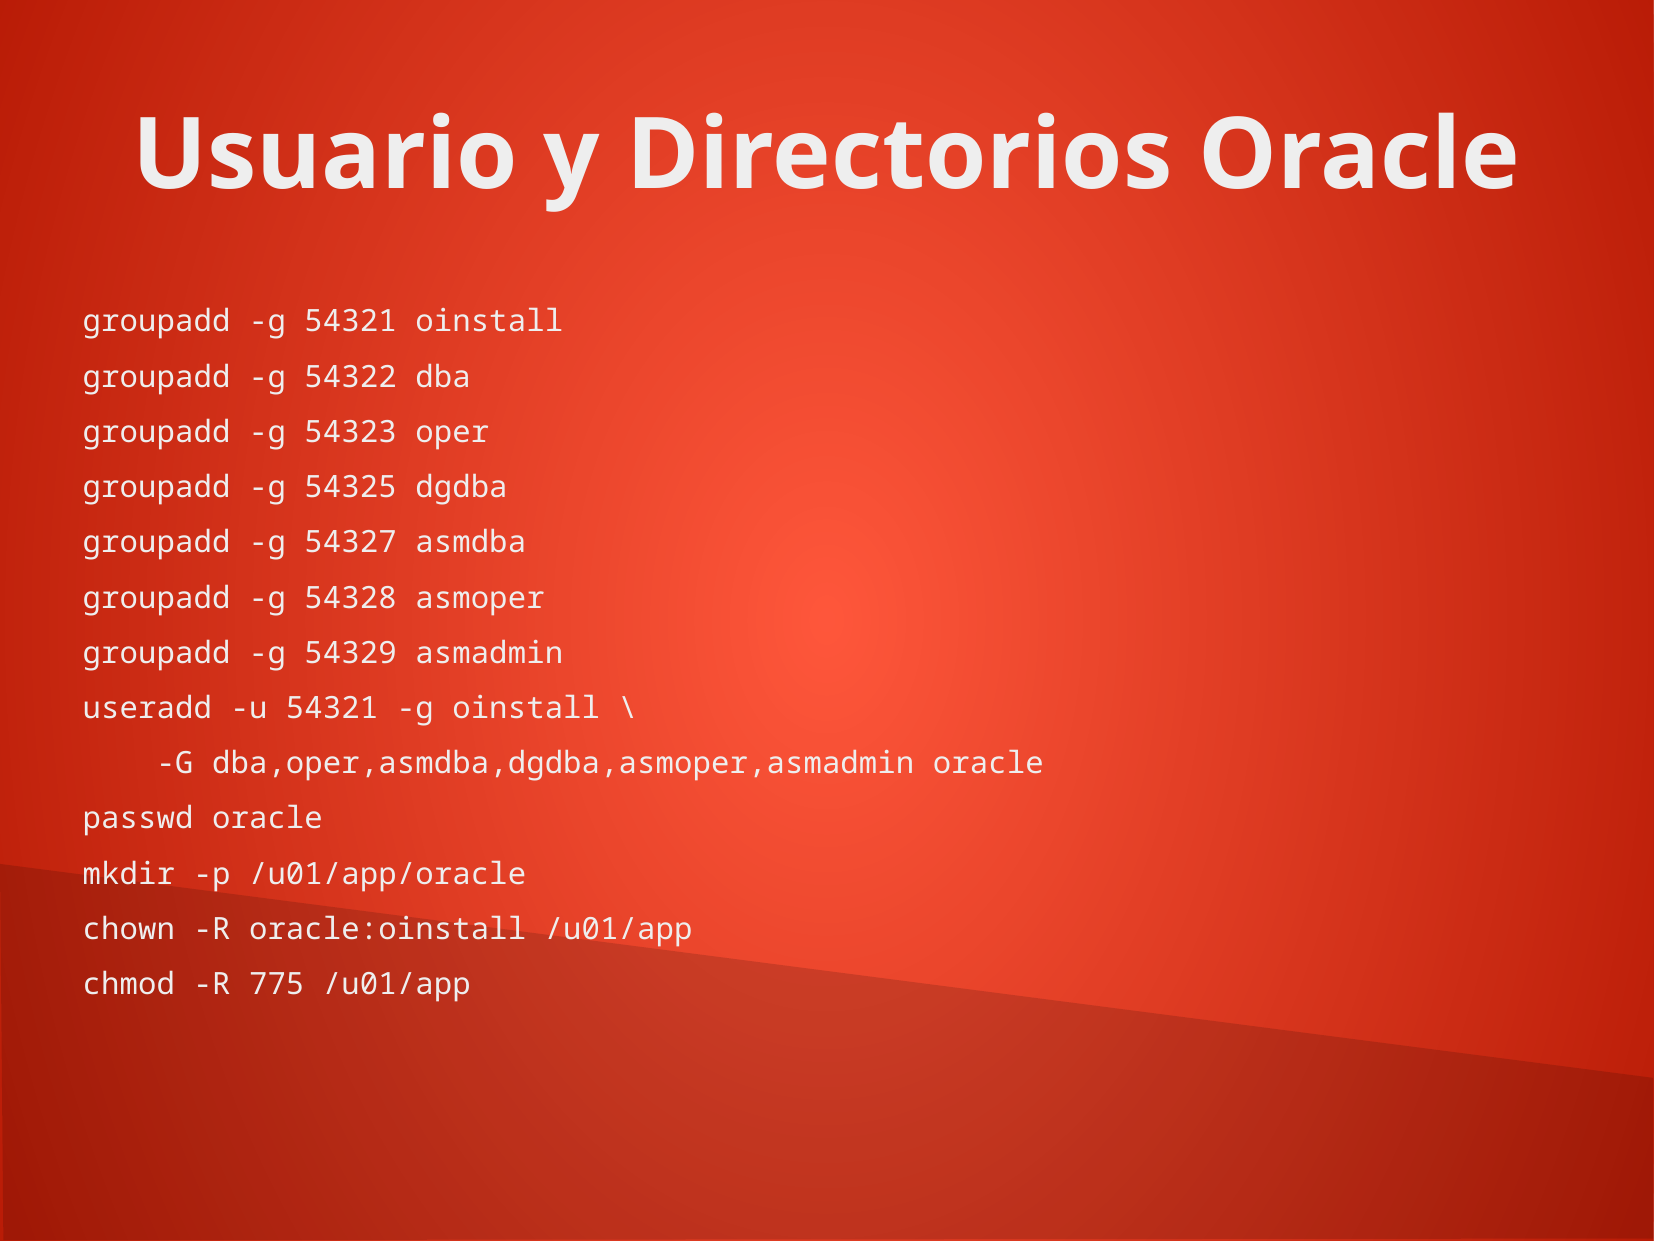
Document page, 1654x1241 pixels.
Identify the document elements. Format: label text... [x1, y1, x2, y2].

list groupadd -g 54321 oinstall groupadd -g 54322 dba groupadd -g 54323 oper groupadd -g 54325 dgdba groupadd -g 54327 asmdba groupadd -g 54328 asmoper groupadd -g 54329 asmadmin useradd -u 54321 -g oinstall \ -G dba,oper,asmdba,dgdba,asmoper,asmadmin oracle passwd oracle mkdir -p /u01/app/oracle chown -R oracle:oinstall /u01/app chmod -R 775 /u01/app [82, 299, 1571, 1019]
title Usuario y Directorios Oracle [82, 47, 1571, 252]
